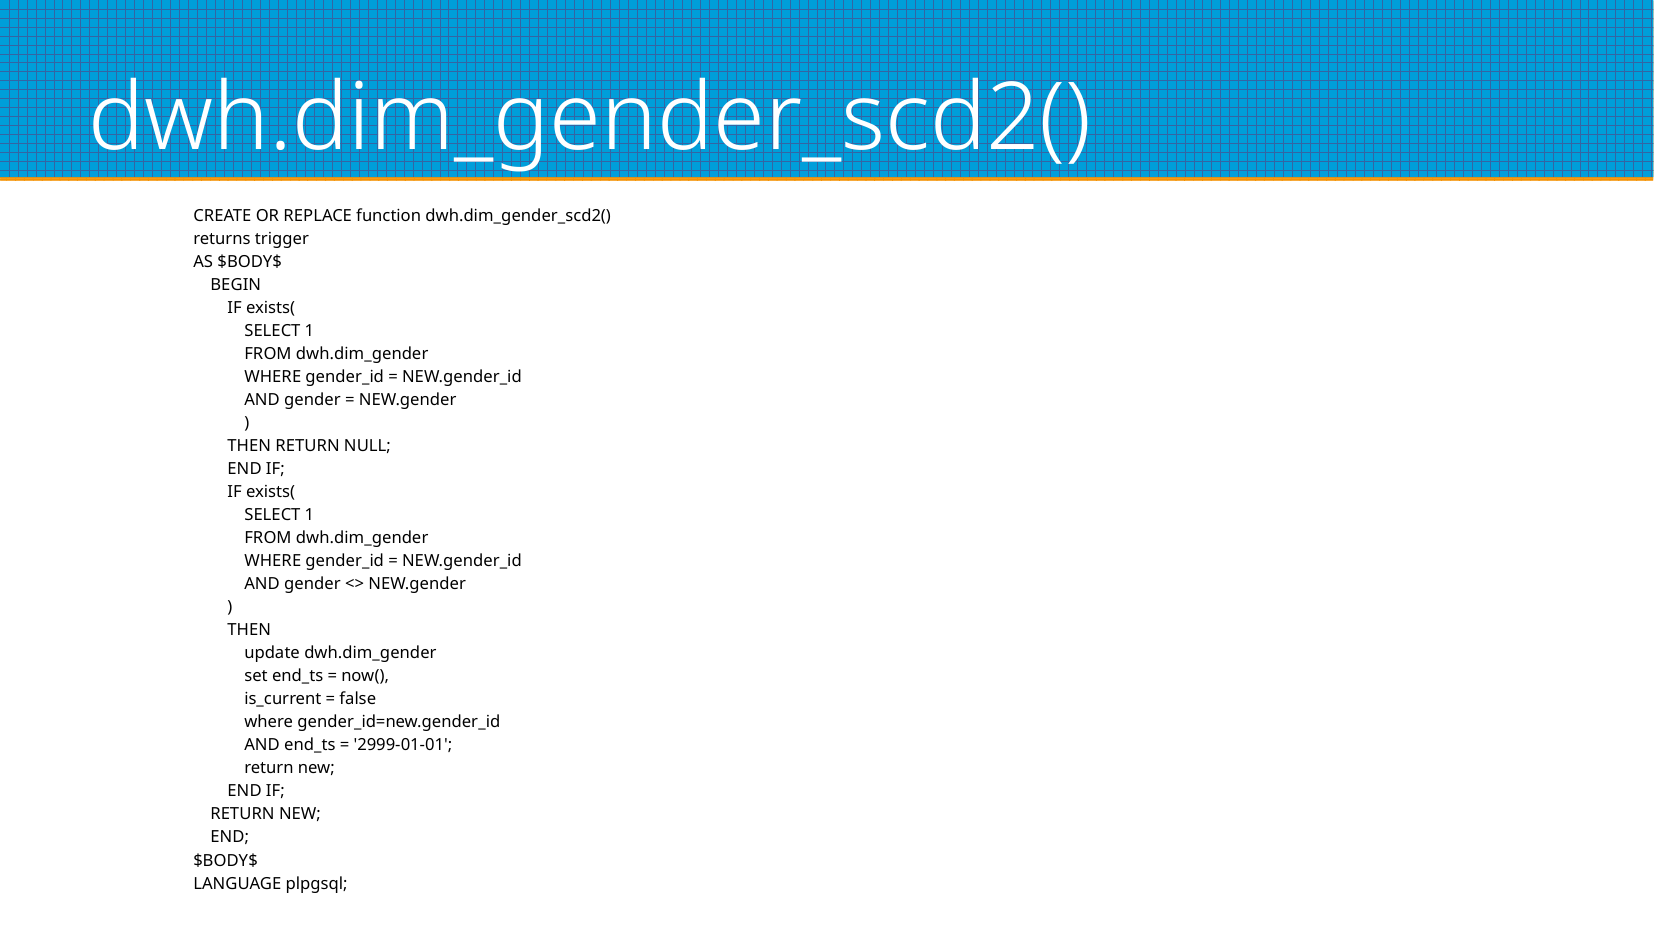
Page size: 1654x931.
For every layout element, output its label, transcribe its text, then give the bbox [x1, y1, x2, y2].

text_box CREATE OR REPLACE function dwh.dim_gender_scd2() returns trigger AS $BODY$ BEGIN IF exists( SELECT 1 FROM dwh.dim_gender WHERE gender_id = NEW.gender_id AND gender = NEW.gender ) THEN RETURN NULL; END IF; IF exists( SELECT 1 FROM dwh.dim_gender WHERE gender_id = NEW.gender_id AND gender <> NEW.gender ) THEN update dwh.dim_gender set end_ts = now(), is_current = false where gender_id=new.gender_id AND end_ts = '2999-01-01'; return new; END IF; RETURN NEW; END; $BODY$ LANGUAGE plpgsql; [187, 197, 1088, 901]
title dwh.dim_gender_scd2() [88, 14, 1565, 178]
